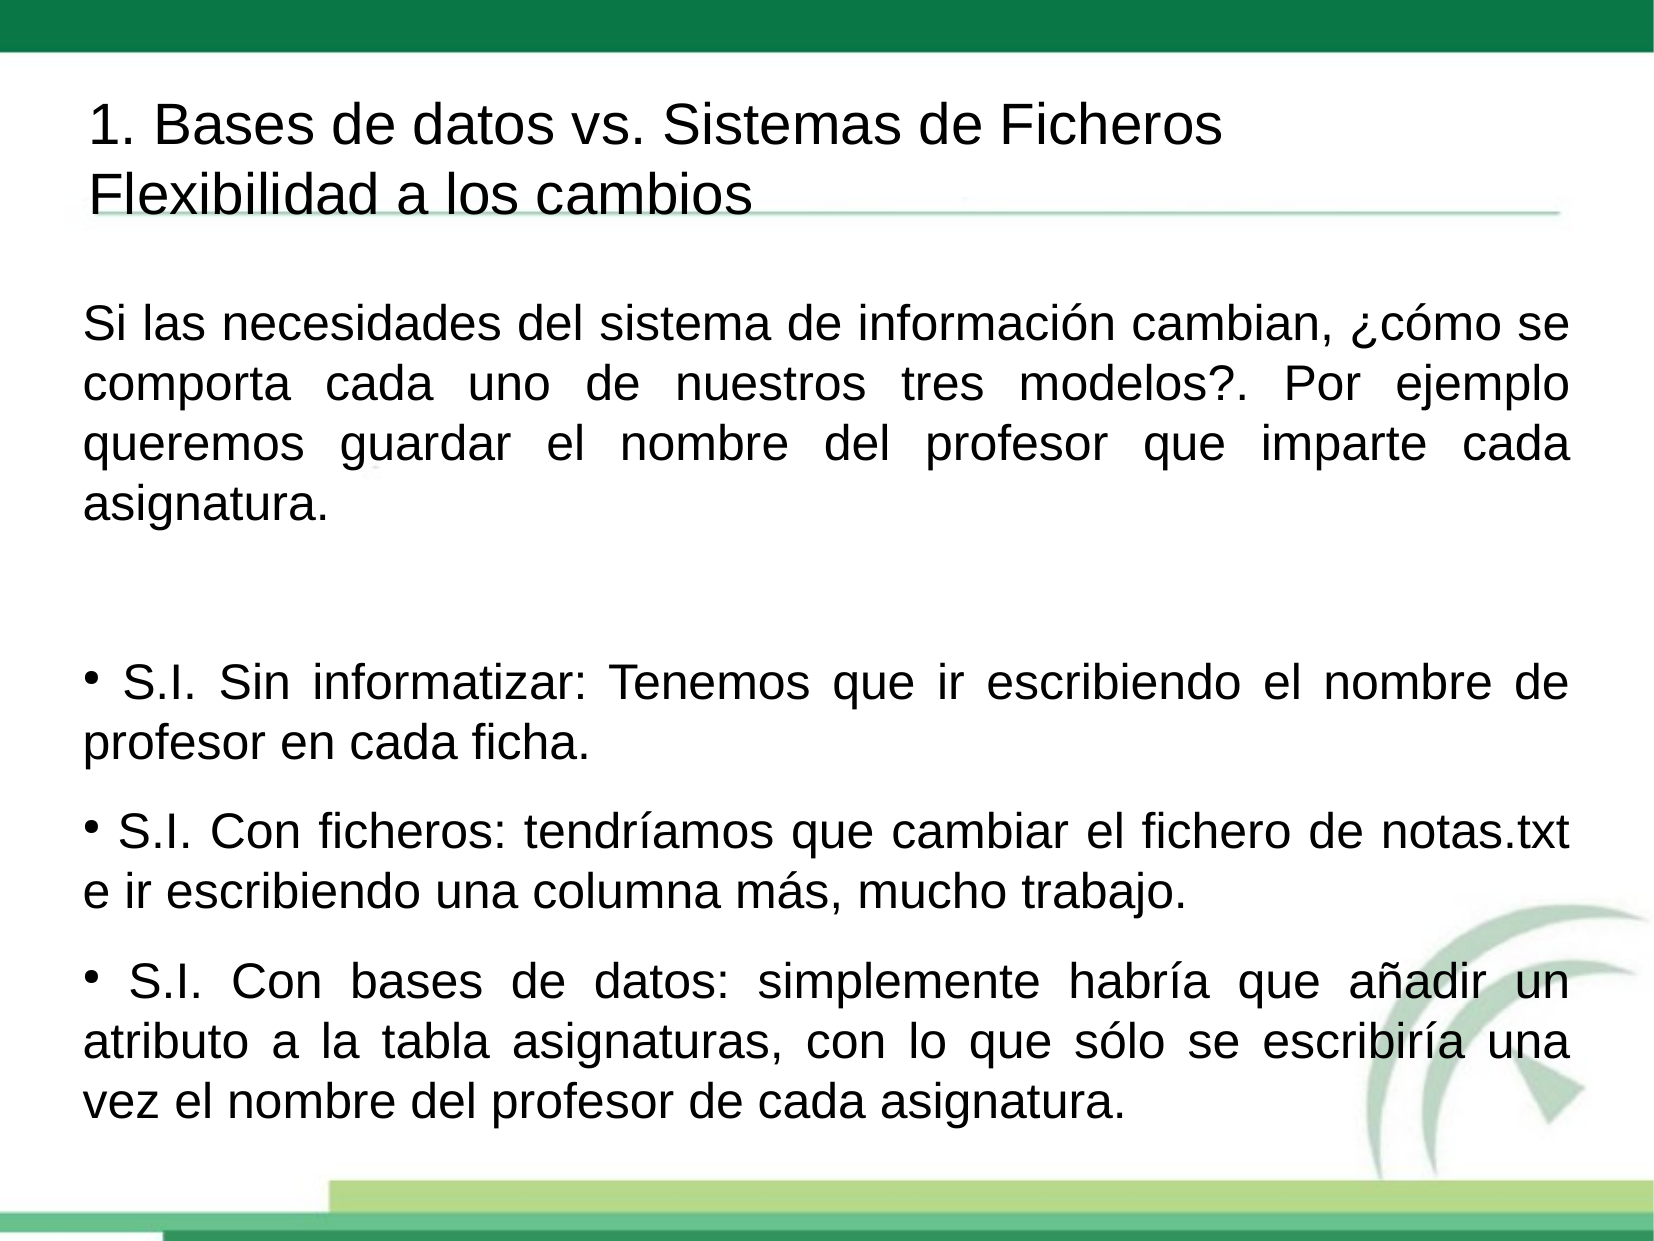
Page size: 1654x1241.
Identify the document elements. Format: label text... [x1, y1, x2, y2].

subtitle Si las necesidades del sistema de información cambian, ¿cómo se comporta cada uno de nuestros tres modelos?. Por ejemplo queremos guardar el nombre del profesor que imparte cada asignatura. S.I. Sin informatizar: Tenemos que ir escribiendo el nombre de profesor en cada ficha. S.I. Con ficheros: tendríamos que cambiar el fichero de notas.txt e ir escribiendo una columna más, mucho trabajo. S.I. Con bases de datos: simplemente habría que añadir un atributo a la tabla asignaturas, con lo que sólo se escribiría una vez el nombre del profesor de cada asignatura. [82, 290, 1571, 1109]
title 1. Bases de datos vs. Sistemas de Ficheros Flexibilidad a los cambios [88, 60, 1577, 253]
